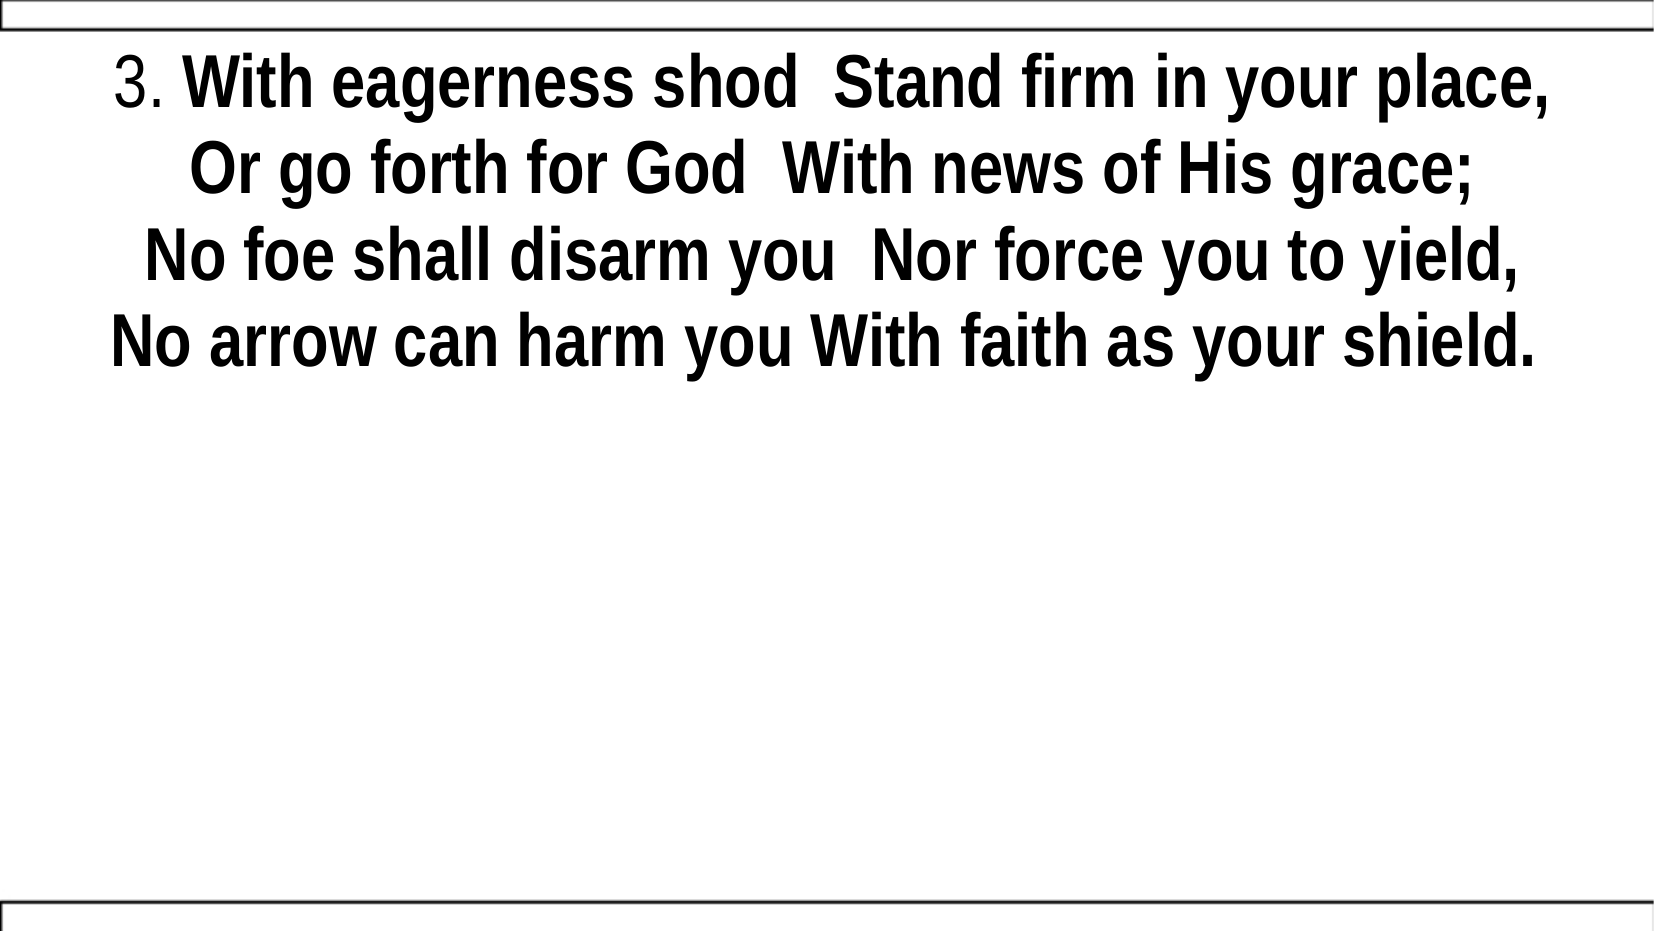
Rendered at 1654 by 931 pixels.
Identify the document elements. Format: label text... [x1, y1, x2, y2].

picture [0, 0, 1654, 931]
text_box 3. With eagerness shod Stand firm in your place, Or go forth for God With news of His grace; No foe shall disarm you Nor force you to yield, No arrow can harm you With faith as your shield. [75, 30, 1591, 421]
